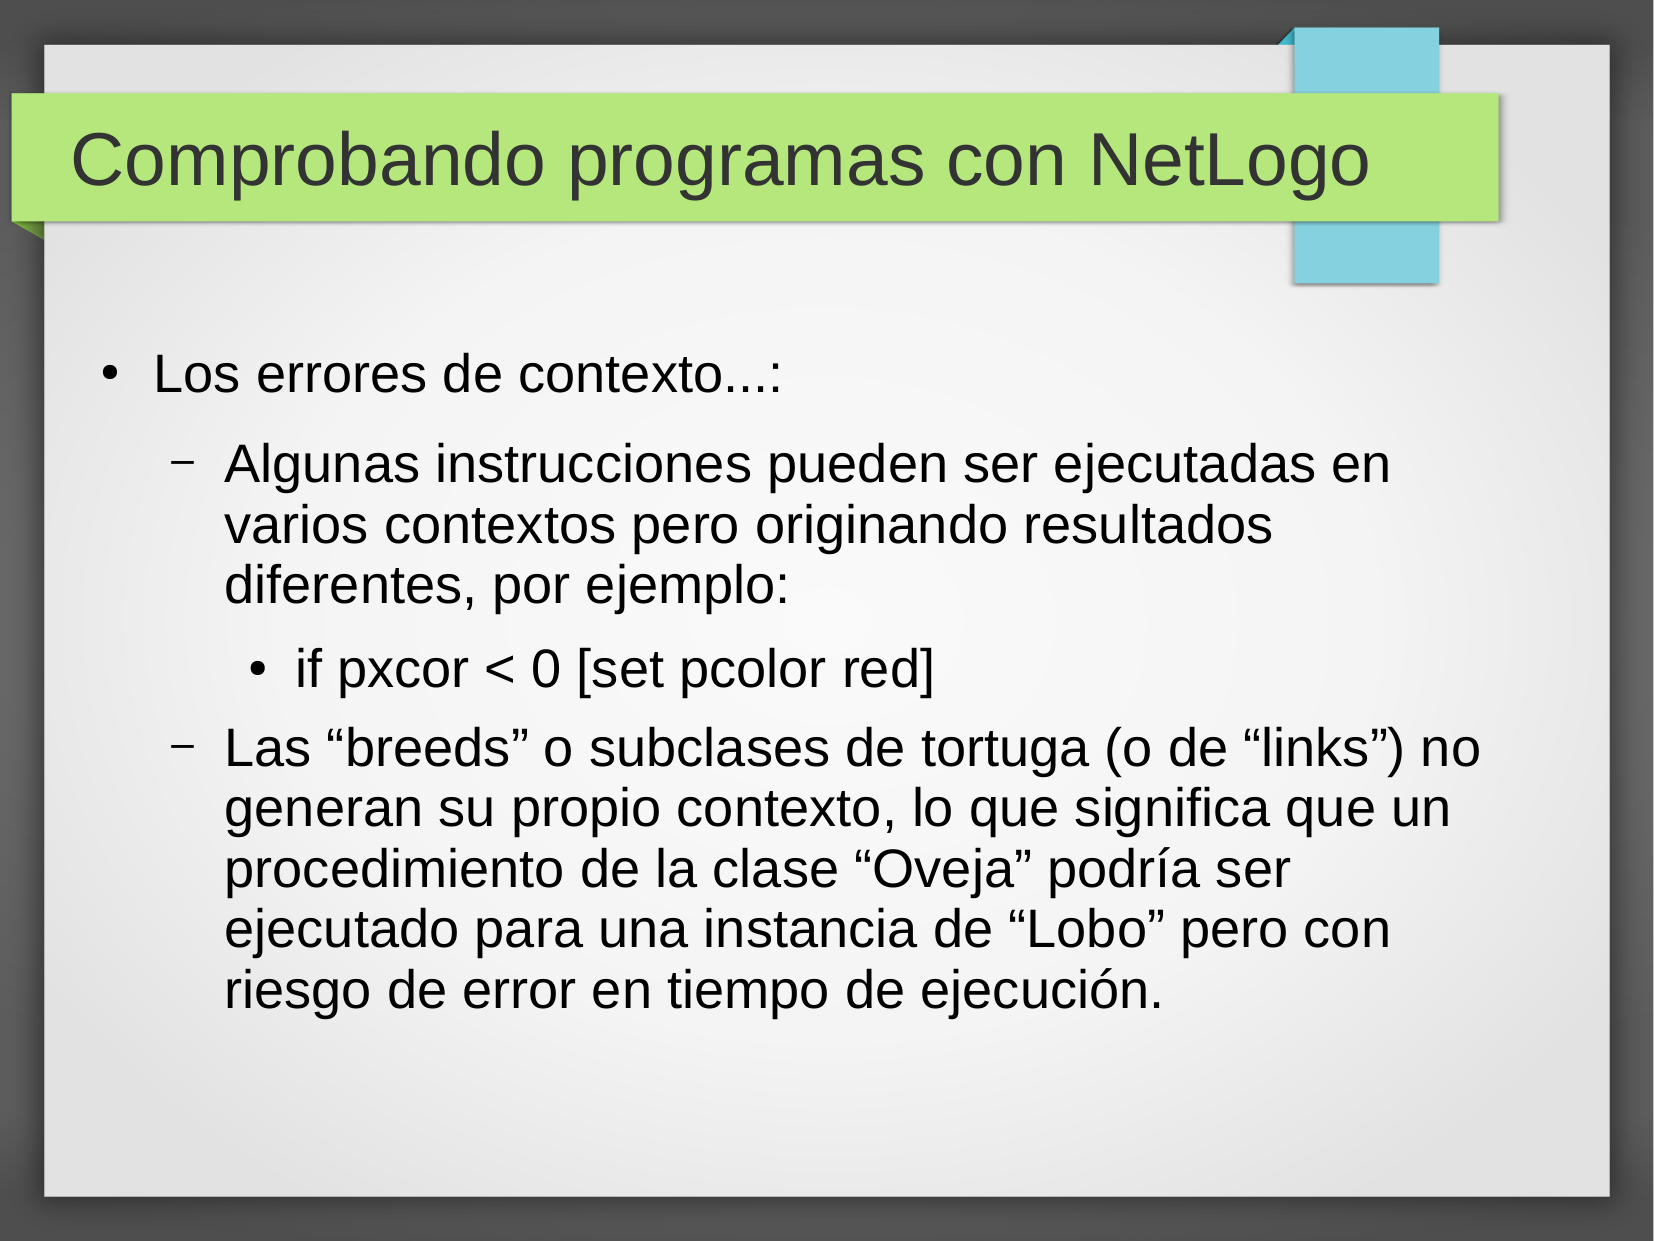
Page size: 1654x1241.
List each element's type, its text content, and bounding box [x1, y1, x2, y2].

title Comprobando programas con NetLogo [70, 106, 1441, 213]
list Los errores de contexto...: Algunas instrucciones pueden ser ejecutadas en varios contextos pero originando resultados diferentes, por ejemplo: if pxcor < 0 [set pcolor red] Las “breeds” o subclases de tortuga (o de “links”) no generan su propio contexto, lo que significa que un procedimiento de la clase “Oveja” podría ser ejecutado para una instancia de “Lobo” pero con riesgo de error en tiempo de ejecución. [82, 343, 1538, 1063]
picture [0, 0, 1654, 1241]
